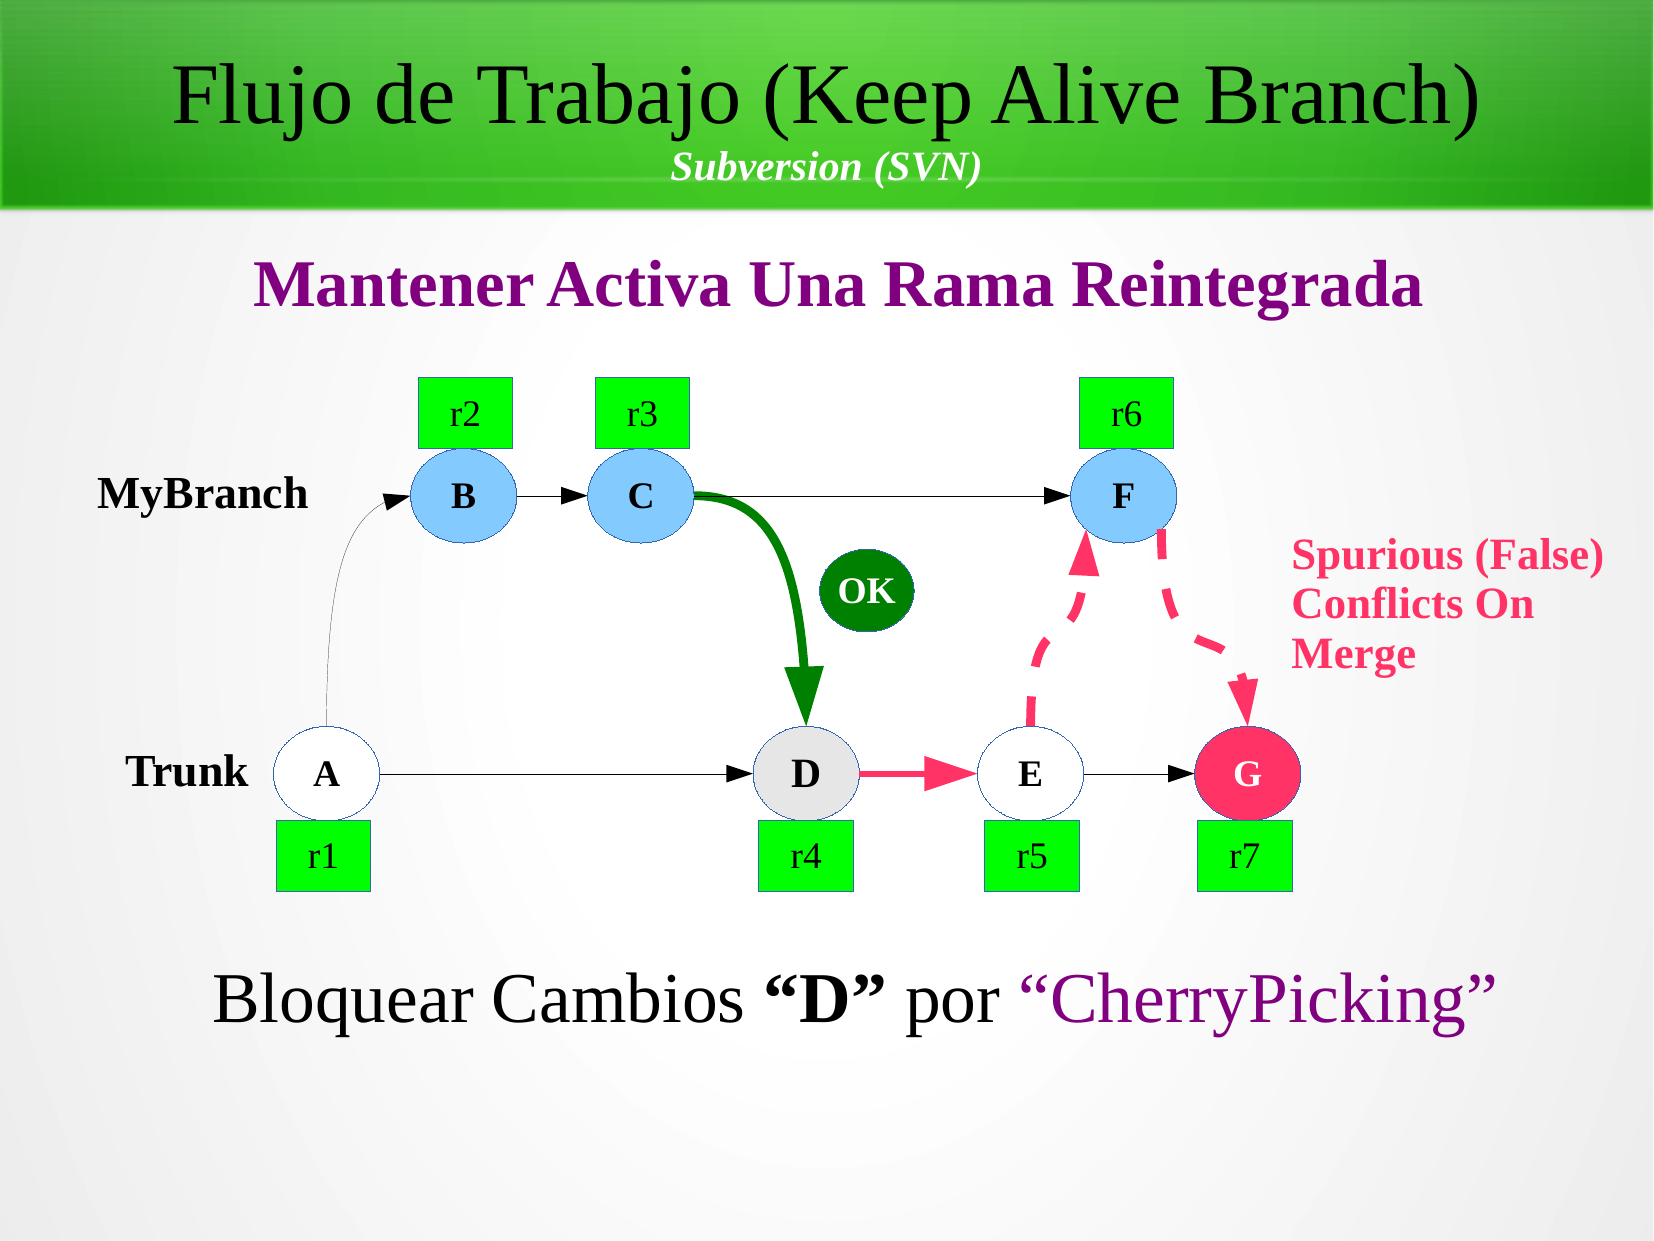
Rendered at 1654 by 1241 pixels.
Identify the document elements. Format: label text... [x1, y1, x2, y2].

text_box F [1070, 449, 1177, 544]
text_box r6 [1079, 377, 1174, 449]
text_box A [273, 726, 380, 820]
text_box OK [819, 549, 915, 632]
text_box C [587, 449, 695, 544]
text_box Mantener Activa Una Rama Reintegrada [110, 247, 1497, 349]
text_box G [1194, 726, 1301, 820]
text_box MyBranch [82, 460, 324, 526]
title Flujo de Trabajo (Keep Alive Branch) Subversion (SVN) [82, 46, 1571, 190]
text_box r4 [758, 820, 854, 892]
text_box E [977, 726, 1084, 820]
text_box D [753, 726, 860, 820]
text_box Bloquear Cambios “D” por “CherryPicking” [134, 958, 1521, 1048]
text_box r3 [595, 377, 690, 449]
text_box r5 [984, 820, 1080, 892]
picture [0, 0, 1654, 1241]
text_box B [410, 449, 517, 544]
text_box r1 [276, 820, 371, 892]
text_box Trunk [110, 738, 265, 805]
text_box Spurious (False) Conflicts On Merge [1256, 529, 1611, 730]
text_box r7 [1197, 820, 1293, 892]
text_box r2 [418, 377, 513, 449]
